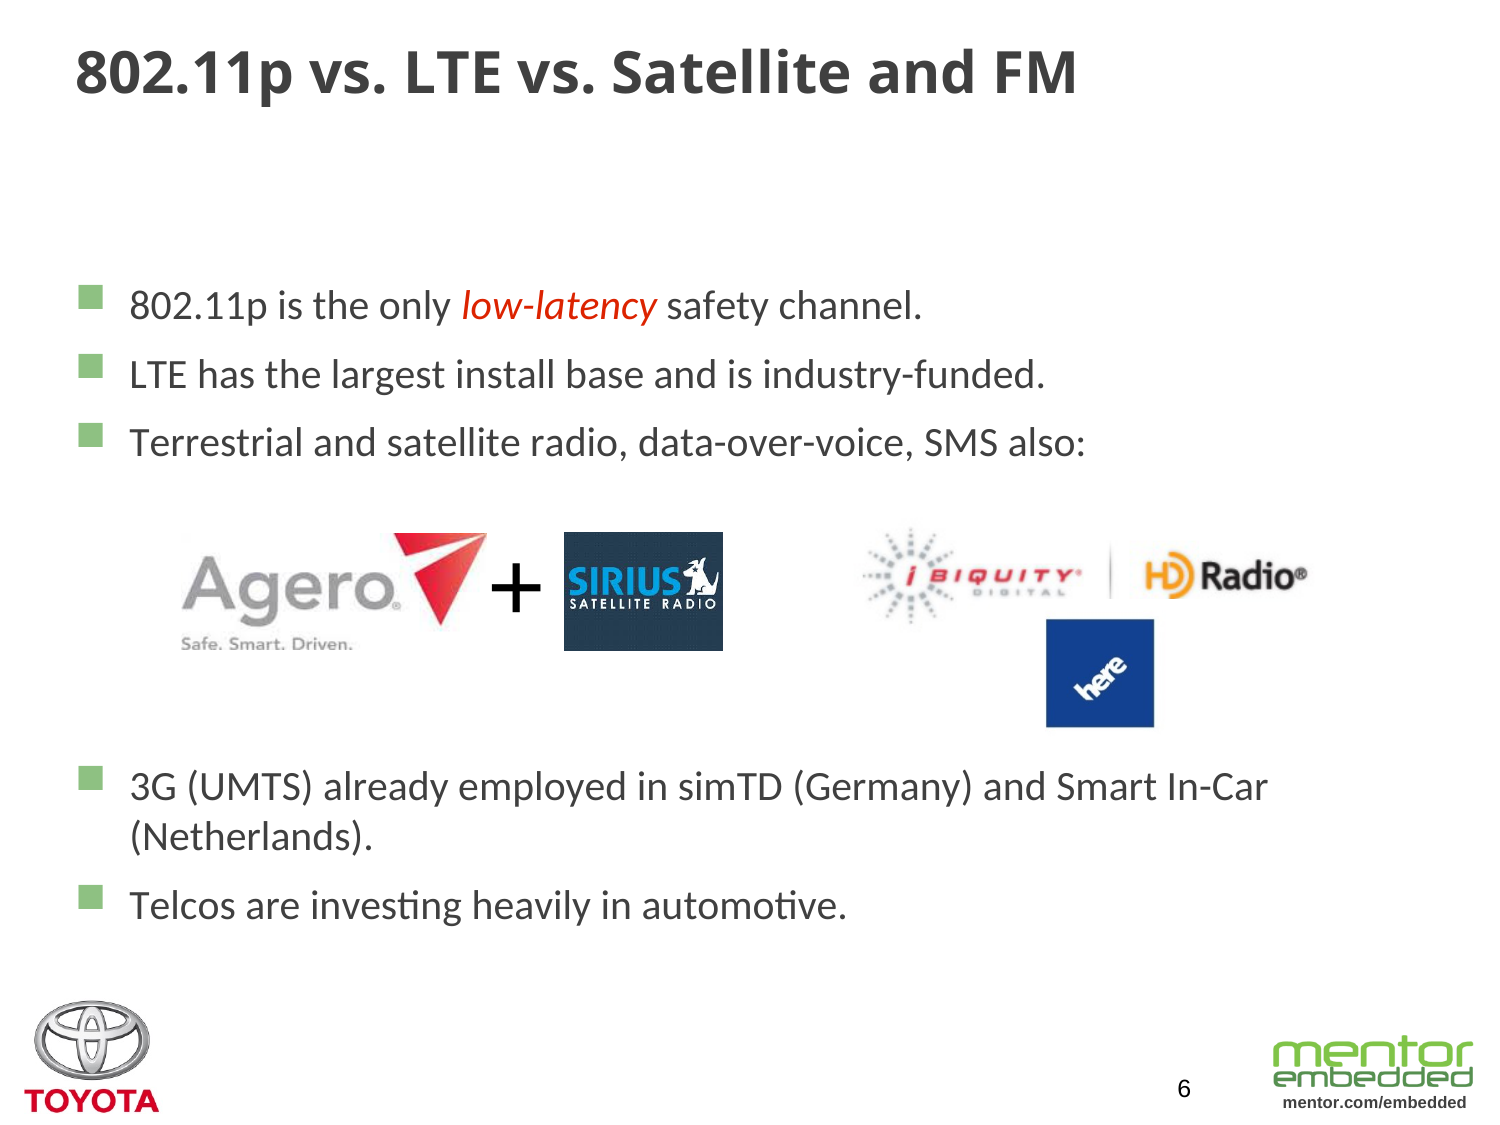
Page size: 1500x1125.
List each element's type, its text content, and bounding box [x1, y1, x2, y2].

picture [564, 532, 723, 651]
picture [24, 1026, 163, 1114]
picture [181, 533, 472, 651]
picture [853, 495, 1394, 749]
picture [1268, 1030, 1476, 1092]
text_box 802.11p vs. LTE vs. Satellite and FM [0, 0, 1500, 113]
text_box + [472, 525, 561, 691]
text_box 802.11p is the only low-latency safety channel. LTE has the largest install base and is industry-funded. Terrestrial and satellite radio, data-over-voice, SMS also: 3G (UMTS) already employed in simTD (Germany) and Smart In-Car (Netherlands). Telcos are investing heavily in automotive. [0, 270, 1500, 1026]
